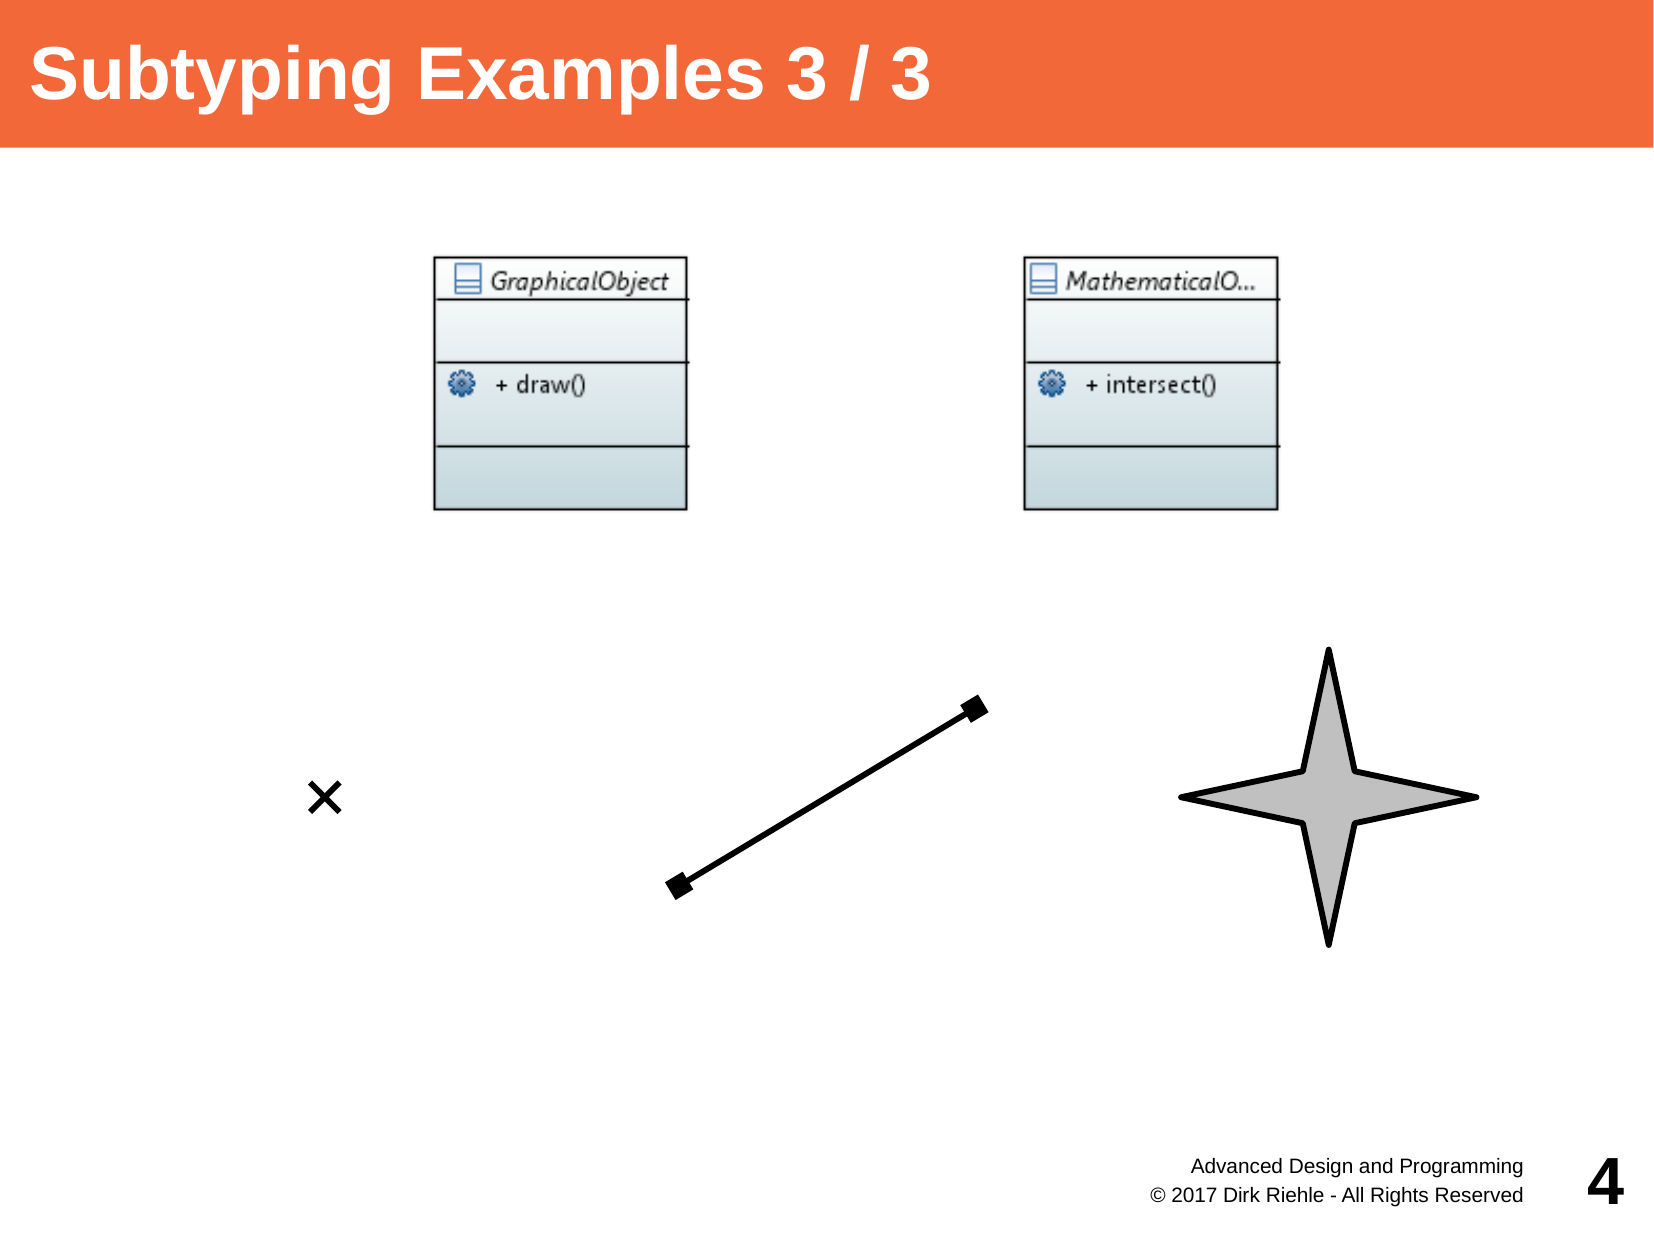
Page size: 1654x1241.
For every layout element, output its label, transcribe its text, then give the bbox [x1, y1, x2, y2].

title Subtyping Examples 3 / 3 [0, 0, 1654, 148]
picture [1003, 236, 1300, 532]
text_box [1181, 649, 1477, 945]
picture [413, 236, 709, 532]
